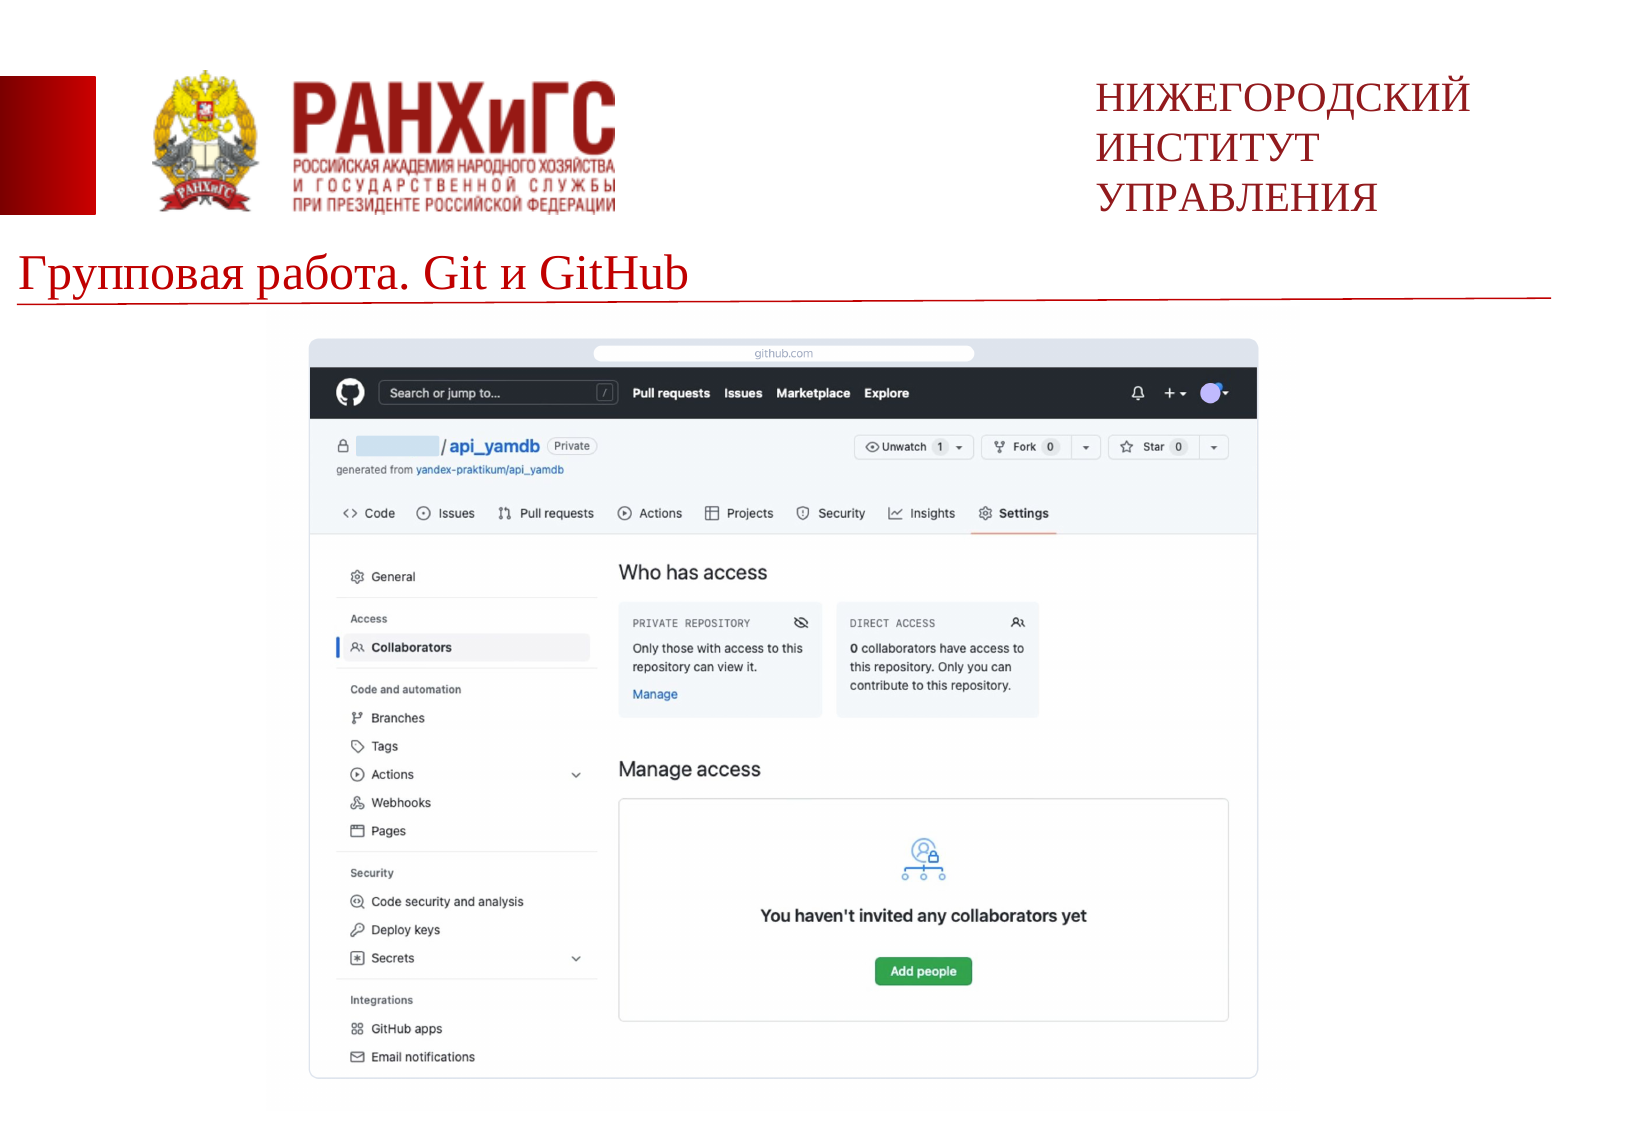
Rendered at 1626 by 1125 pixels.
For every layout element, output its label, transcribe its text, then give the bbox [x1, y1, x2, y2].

text_box Групповая работа. Git и GitHub [3, 231, 705, 307]
text_box НИЖЕГОРОДСКИЙ ИНСТИТУТ УПРАВЛЕНИЯ [1080, 62, 1487, 228]
picture [266, 306, 1300, 1111]
picture [152, 70, 615, 215]
text_box [0, 76, 96, 215]
